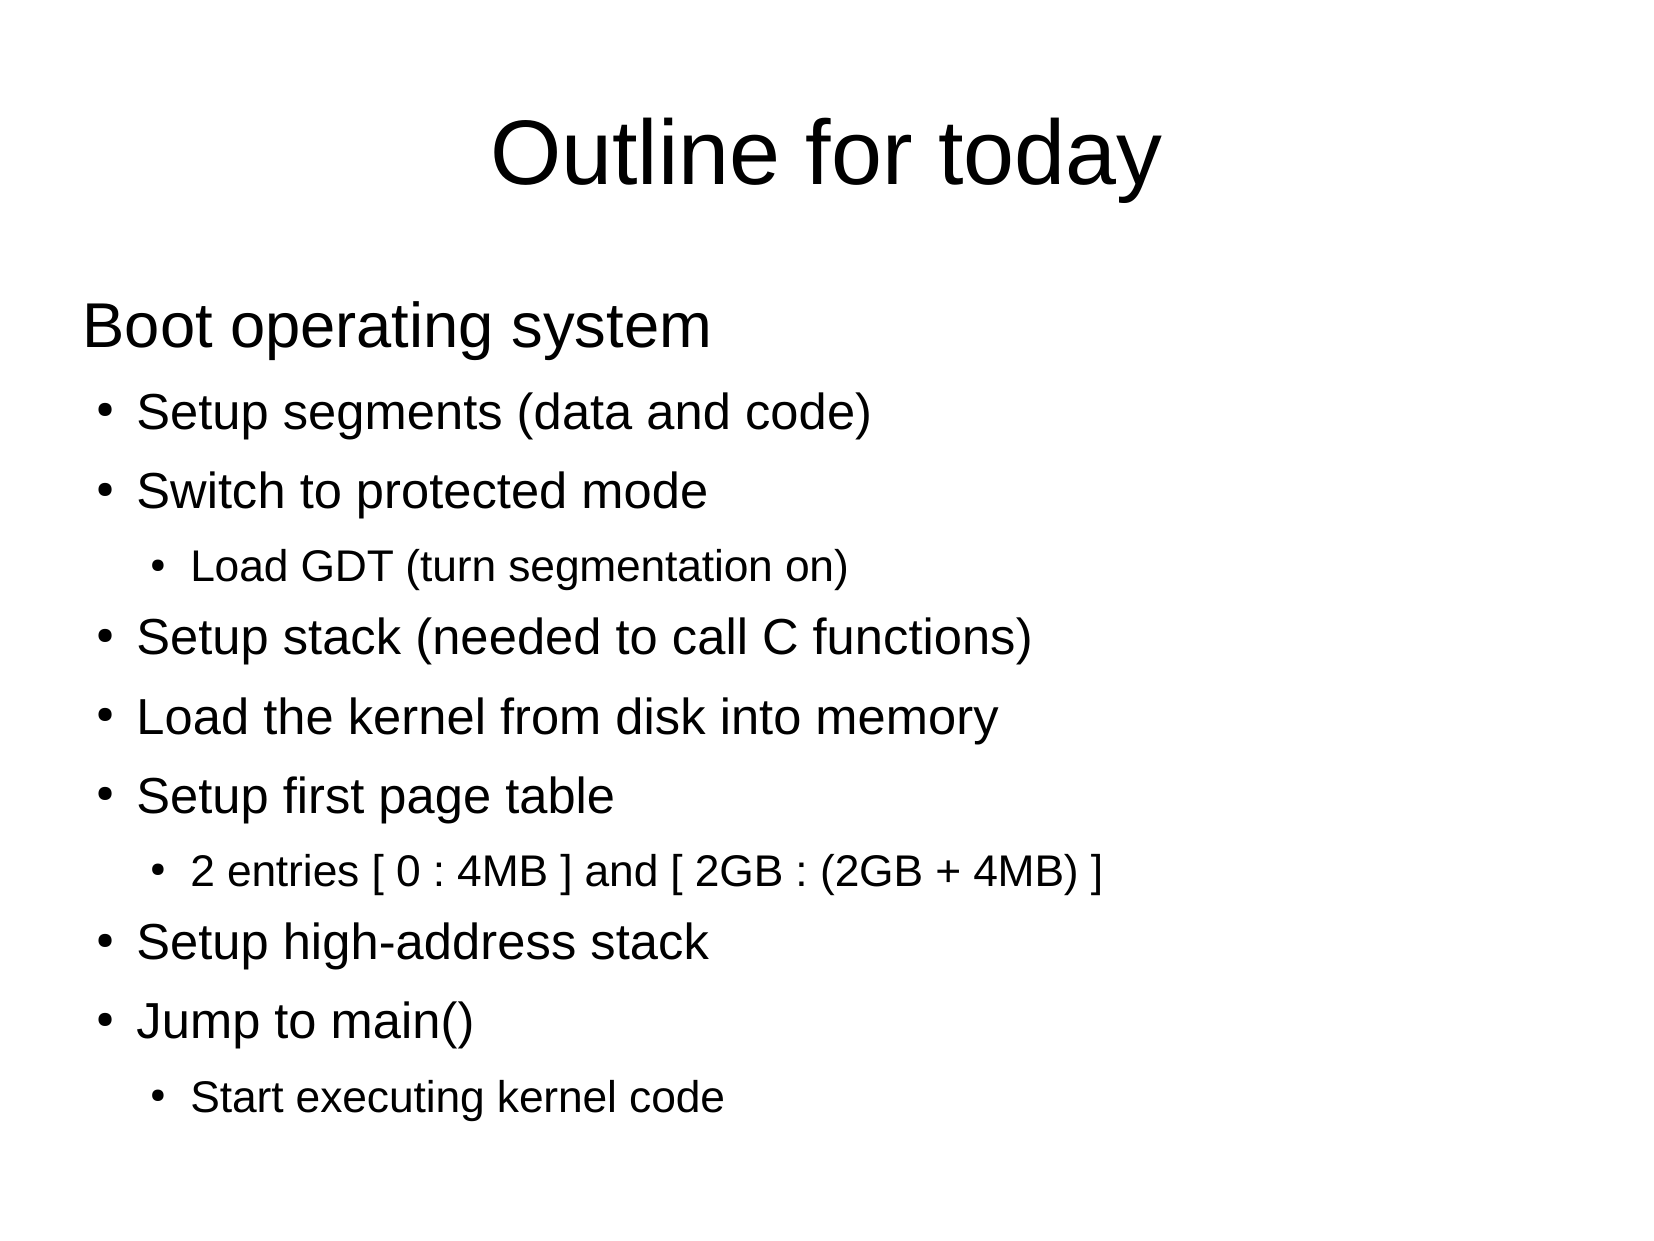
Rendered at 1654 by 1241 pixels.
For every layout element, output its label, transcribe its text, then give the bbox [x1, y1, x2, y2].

title Outline for today [82, 49, 1571, 257]
list Boot operating system Setup segments (data and code) Switch to protected mode Load GDT (turn segmentation on) Setup stack (needed to call C functions) Load the kernel from disk into memory Setup first page table 2 entries [ 0 : 4MB ] and [ 2GB : (2GB + 4MB) ] Setup high-address stack Jump to main() Start executing kernel code [82, 290, 1571, 1126]
